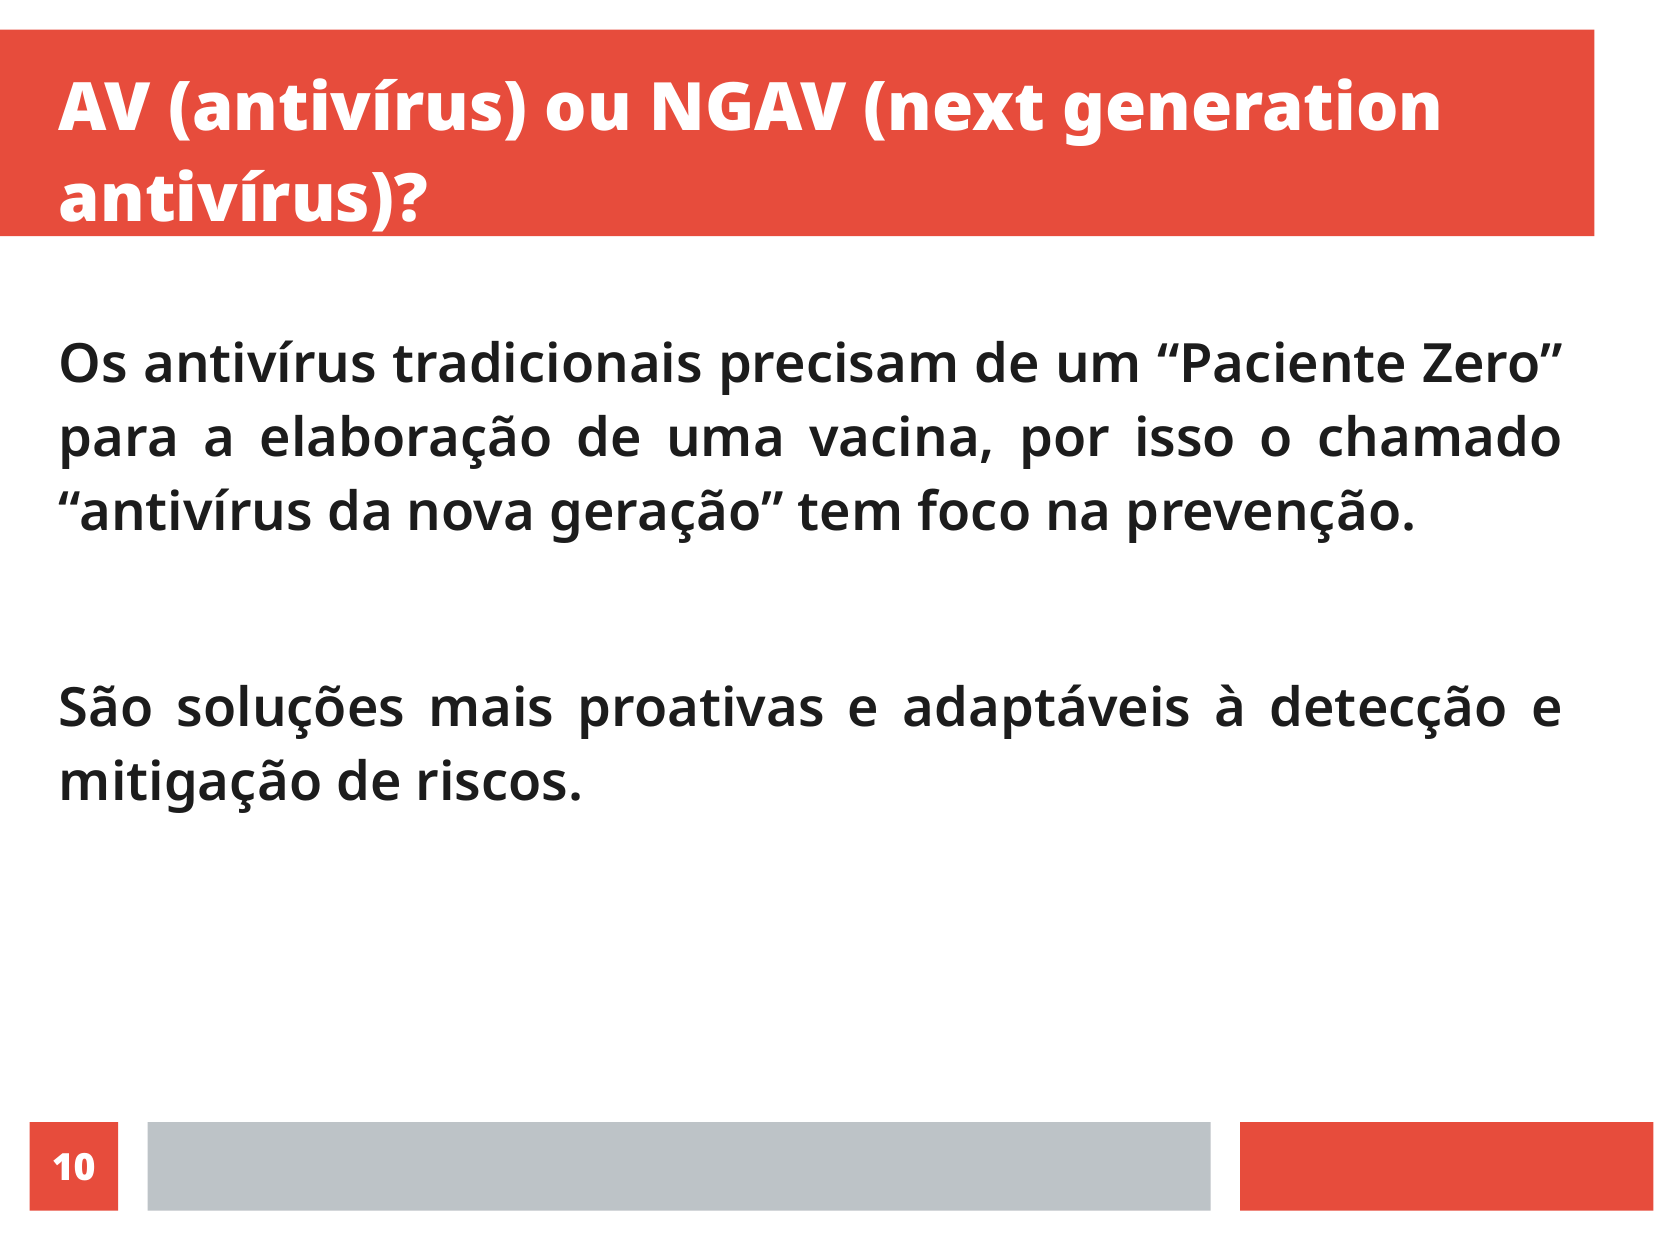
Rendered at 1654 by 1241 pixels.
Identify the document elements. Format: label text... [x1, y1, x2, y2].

title AV (antivírus) ou NGAV (next generation antivírus)? [59, 59, 1595, 207]
list Os antivírus tradicionais precisam de um “Paciente Zero” para a elaboração de uma vacina, por isso o chamado “antivírus da nova geração” tem foco na prevenção. São soluções mais proativas e adaptáveis à detecção e mitigação de riscos. [59, 324, 1565, 1093]
